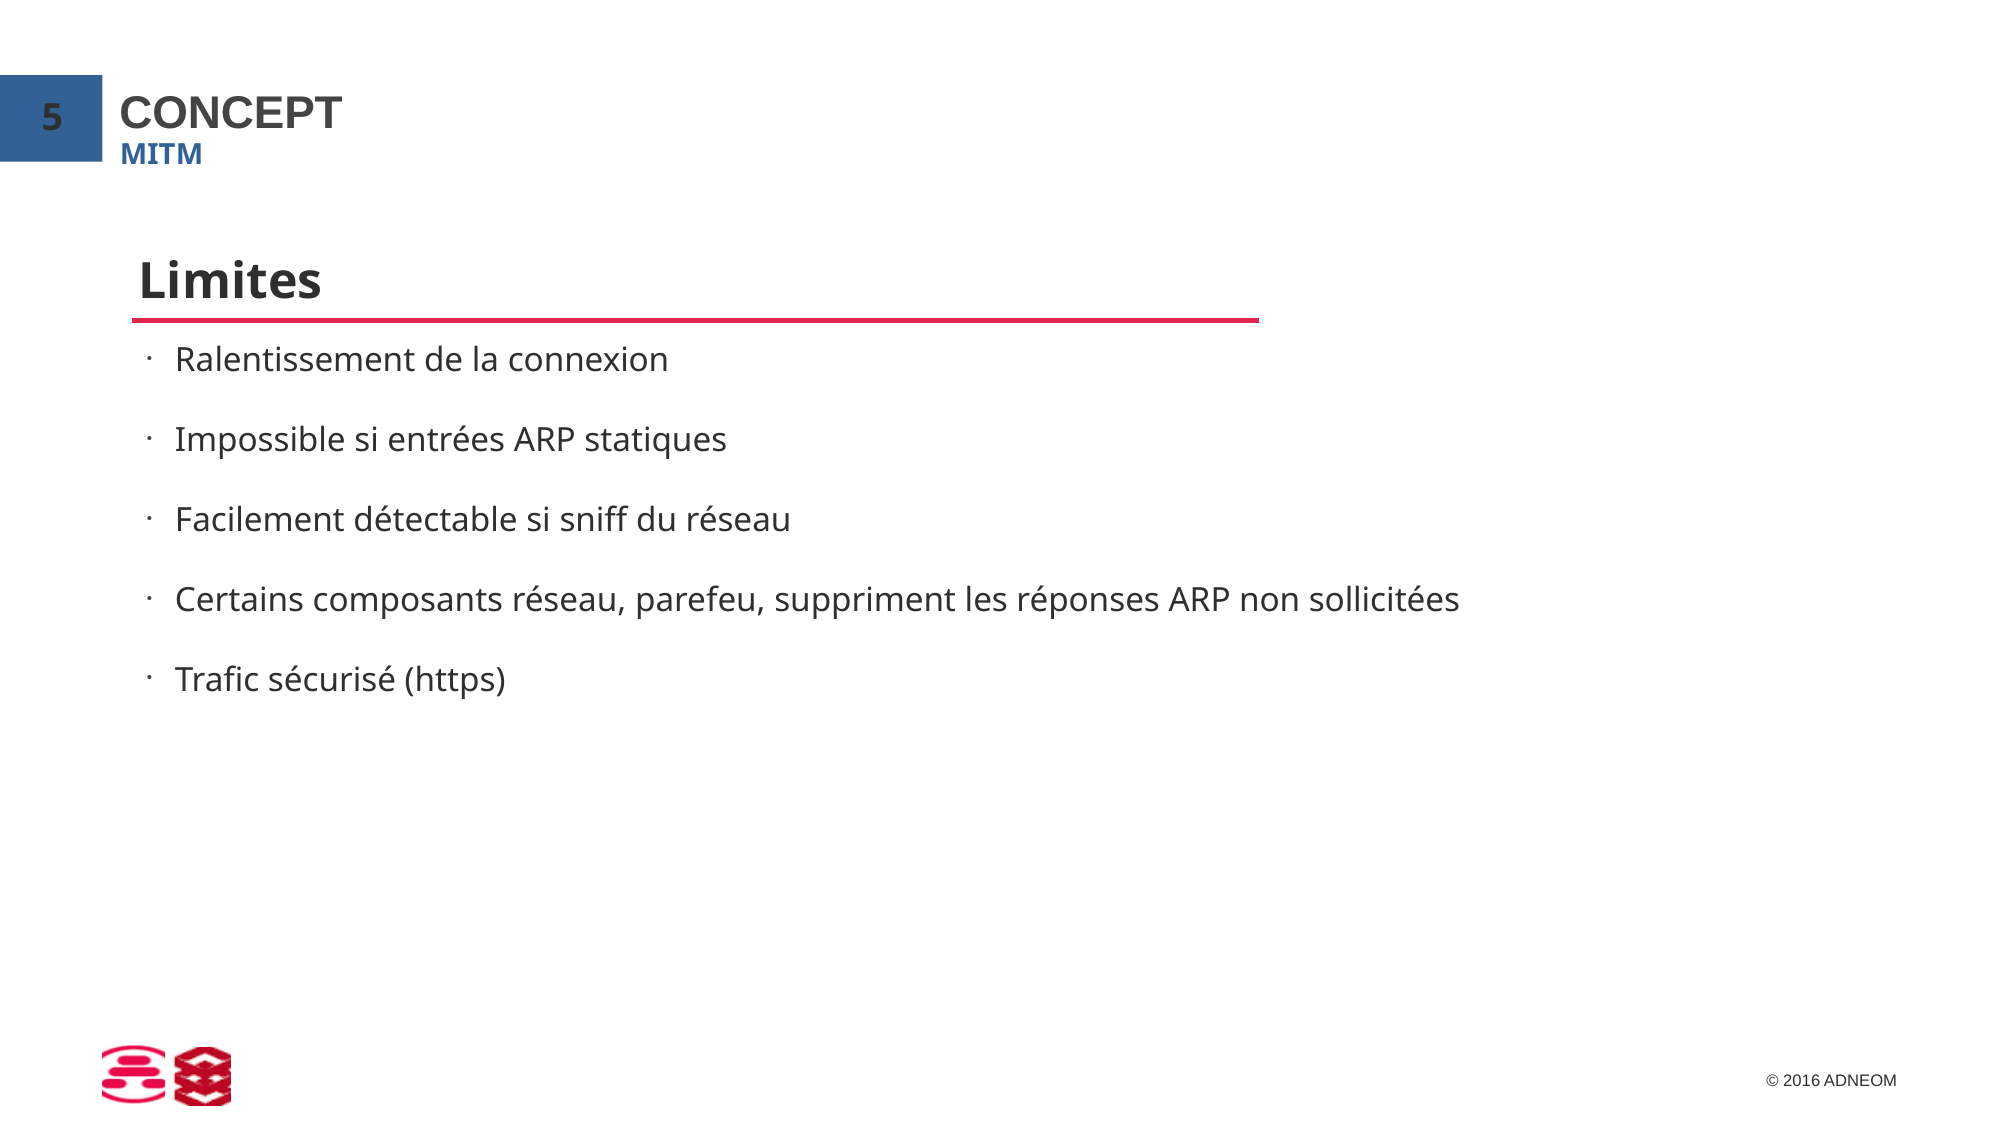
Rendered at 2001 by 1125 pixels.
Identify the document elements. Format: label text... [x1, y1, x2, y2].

text_box Ralentissement de la connexion Impossible si entrées ARP statiques Facilement détectable si sniff du réseau Certains composants réseau, parefeu, suppriment les réponses ARP non sollicitées Trafic sécurisé (https) [131, 308, 1786, 1071]
text_box Limites [124, 240, 338, 316]
list MITM [105, 120, 1000, 150]
picture [102, 1038, 231, 1114]
title CONCEPT [104, 75, 1898, 132]
